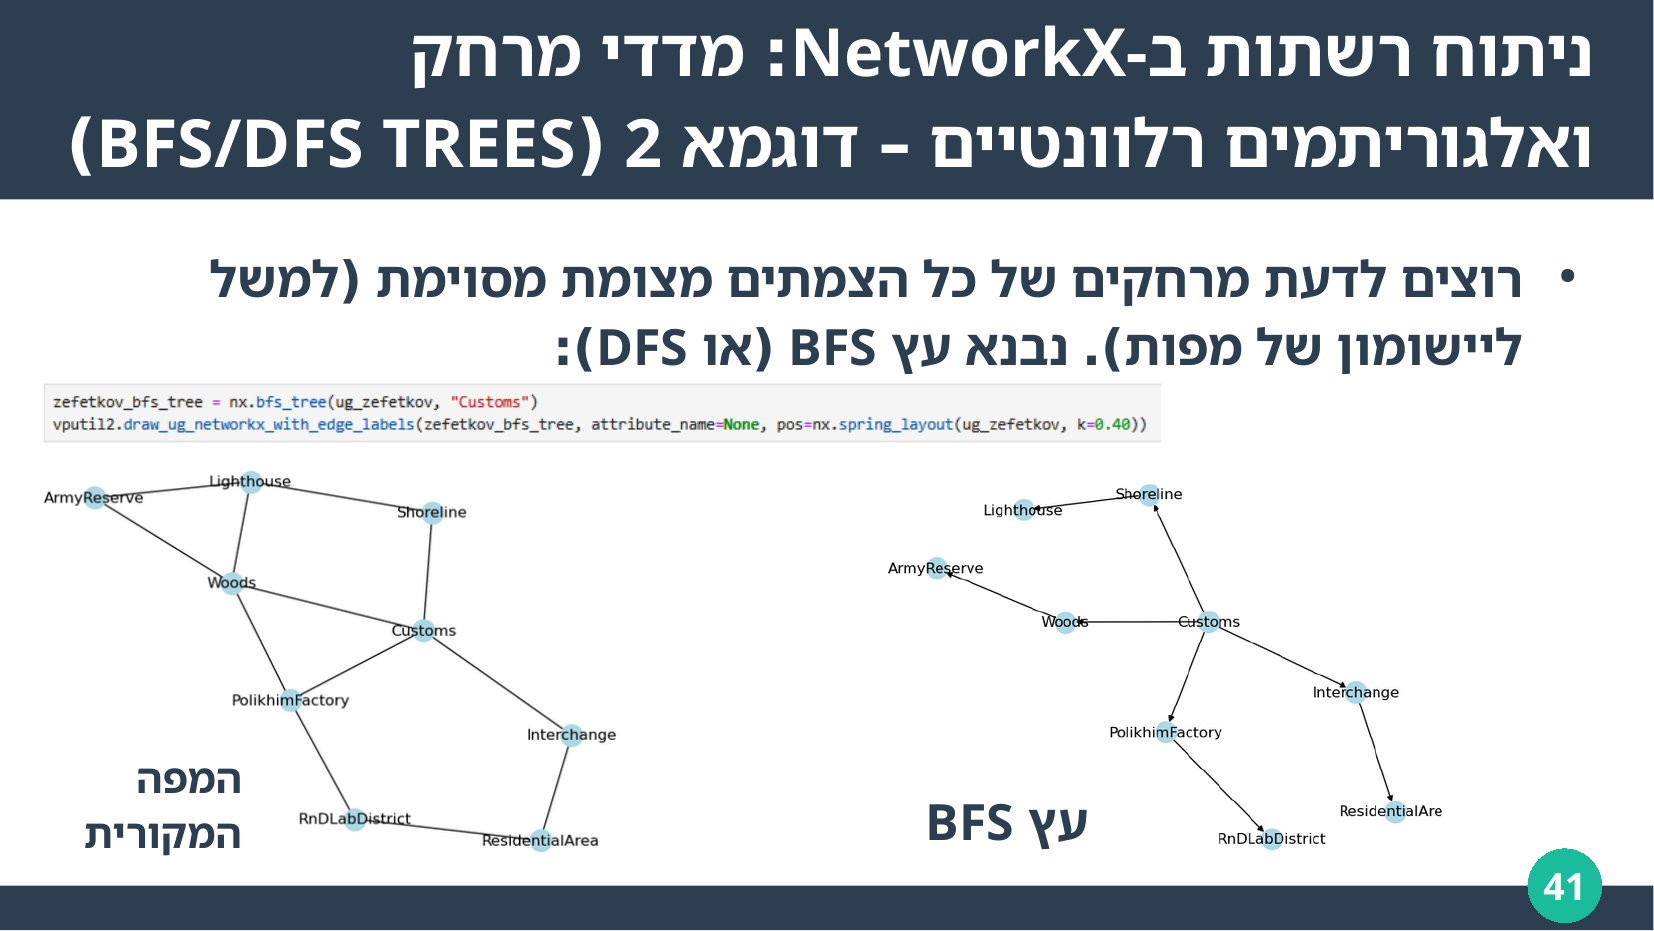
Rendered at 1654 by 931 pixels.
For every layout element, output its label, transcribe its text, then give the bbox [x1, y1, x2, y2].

list המפה המקורית [40, 749, 300, 863]
title ניתוח רשתות ב-NetworkX: מדדי מרחק ואלגוריתמים רלוונטיים – דוגמא 2 (BFS/DFS TREES) [58, 36, 1595, 155]
list רוצים לדעת מרחקים של כל הצמתים מצומת מסוימת (למשל ליישומון של מפות). נבנא עץ BFS (או DFS): [58, 243, 1595, 864]
picture [37, 449, 641, 863]
picture [37, 374, 1161, 448]
picture [877, 453, 1500, 864]
list עץ BFS [877, 787, 1160, 864]
